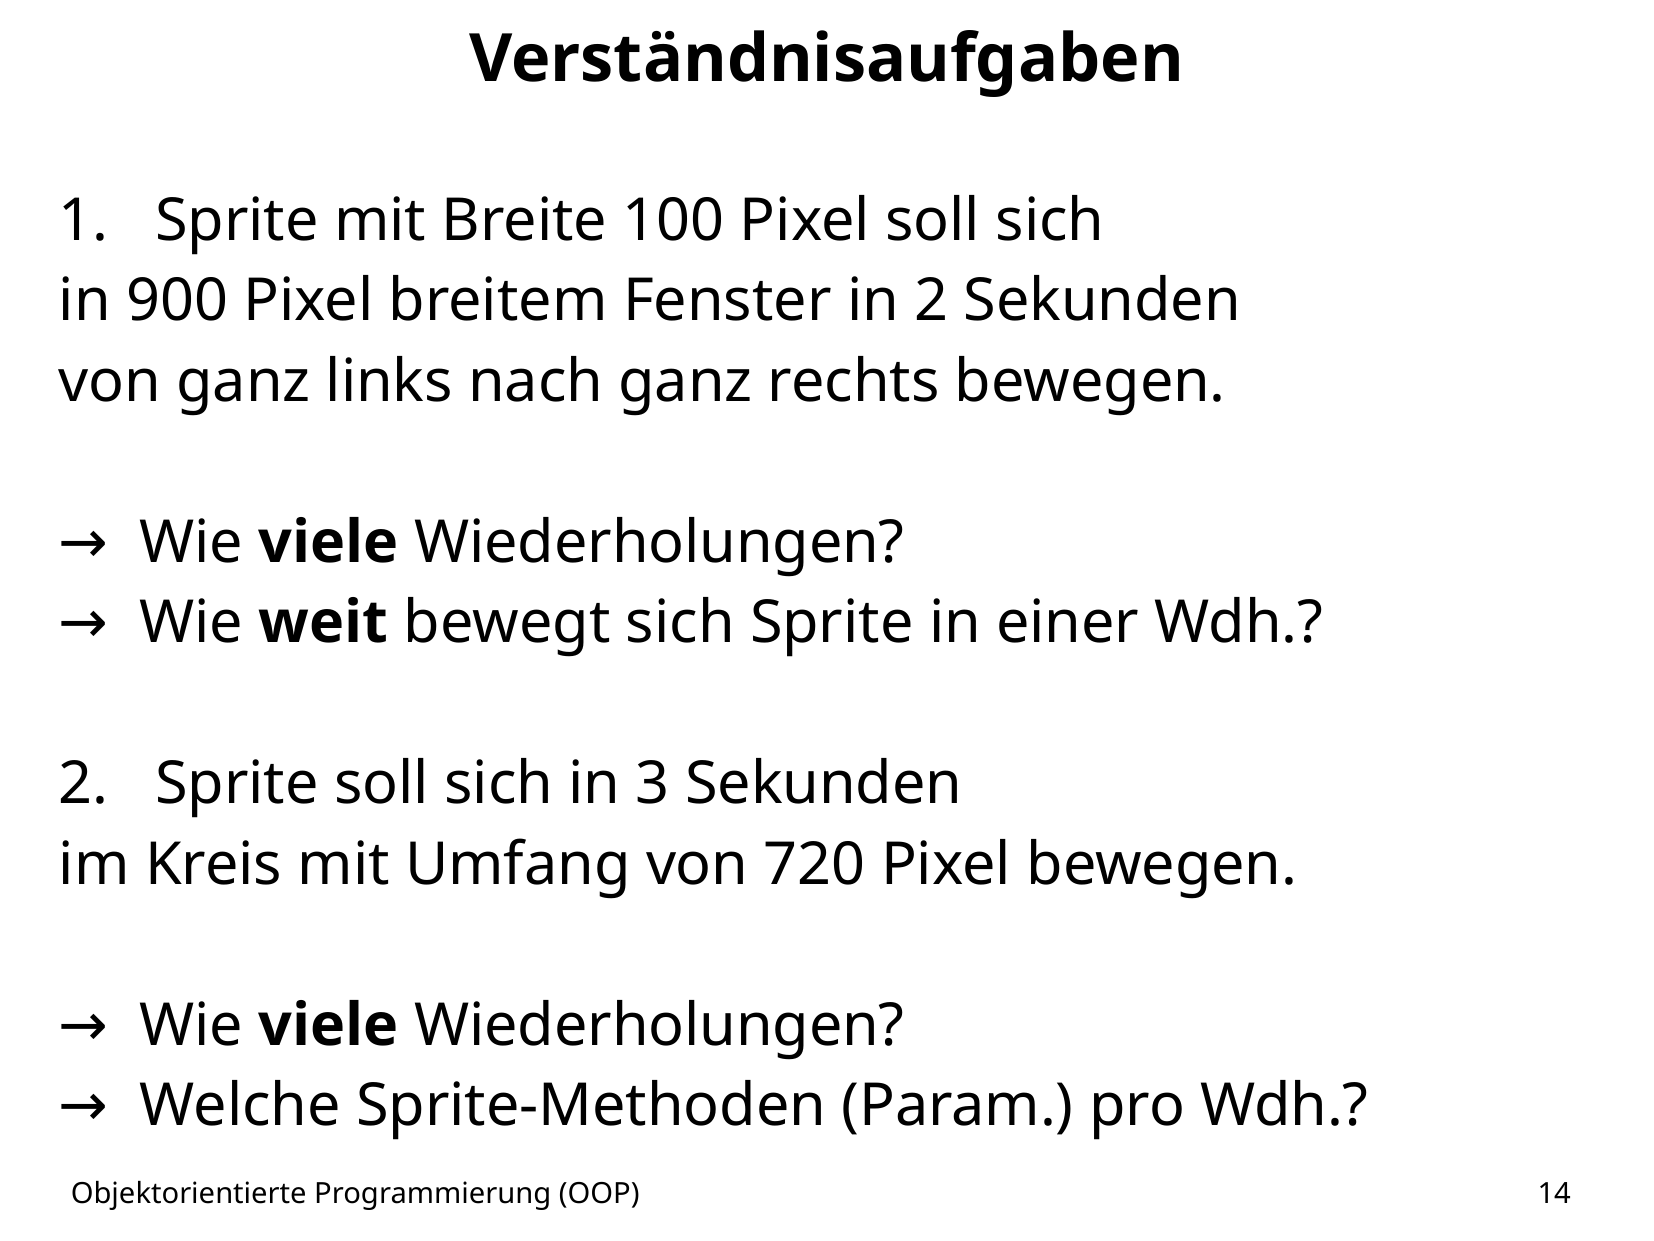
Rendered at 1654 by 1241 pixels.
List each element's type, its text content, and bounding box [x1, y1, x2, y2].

list 1. Sprite mit Breite 100 Pixel soll sich in 900 Pixel breitem Fenster in 2 Sekunden von ganz links nach ganz rechts bewegen. → Wie viele Wiederholungen? → Wie weit bewegt sich Sprite in einer Wdh.? 2. Sprite soll sich in 3 Sekunden im Kreis mit Umfang von 720 Pixel bewegen. → Wie viele Wiederholungen? → Welche Sprite-Methoden (Param.) pro Wdh.? [59, 177, 1583, 1146]
title Verständnisaufgaben [0, 5, 1654, 107]
